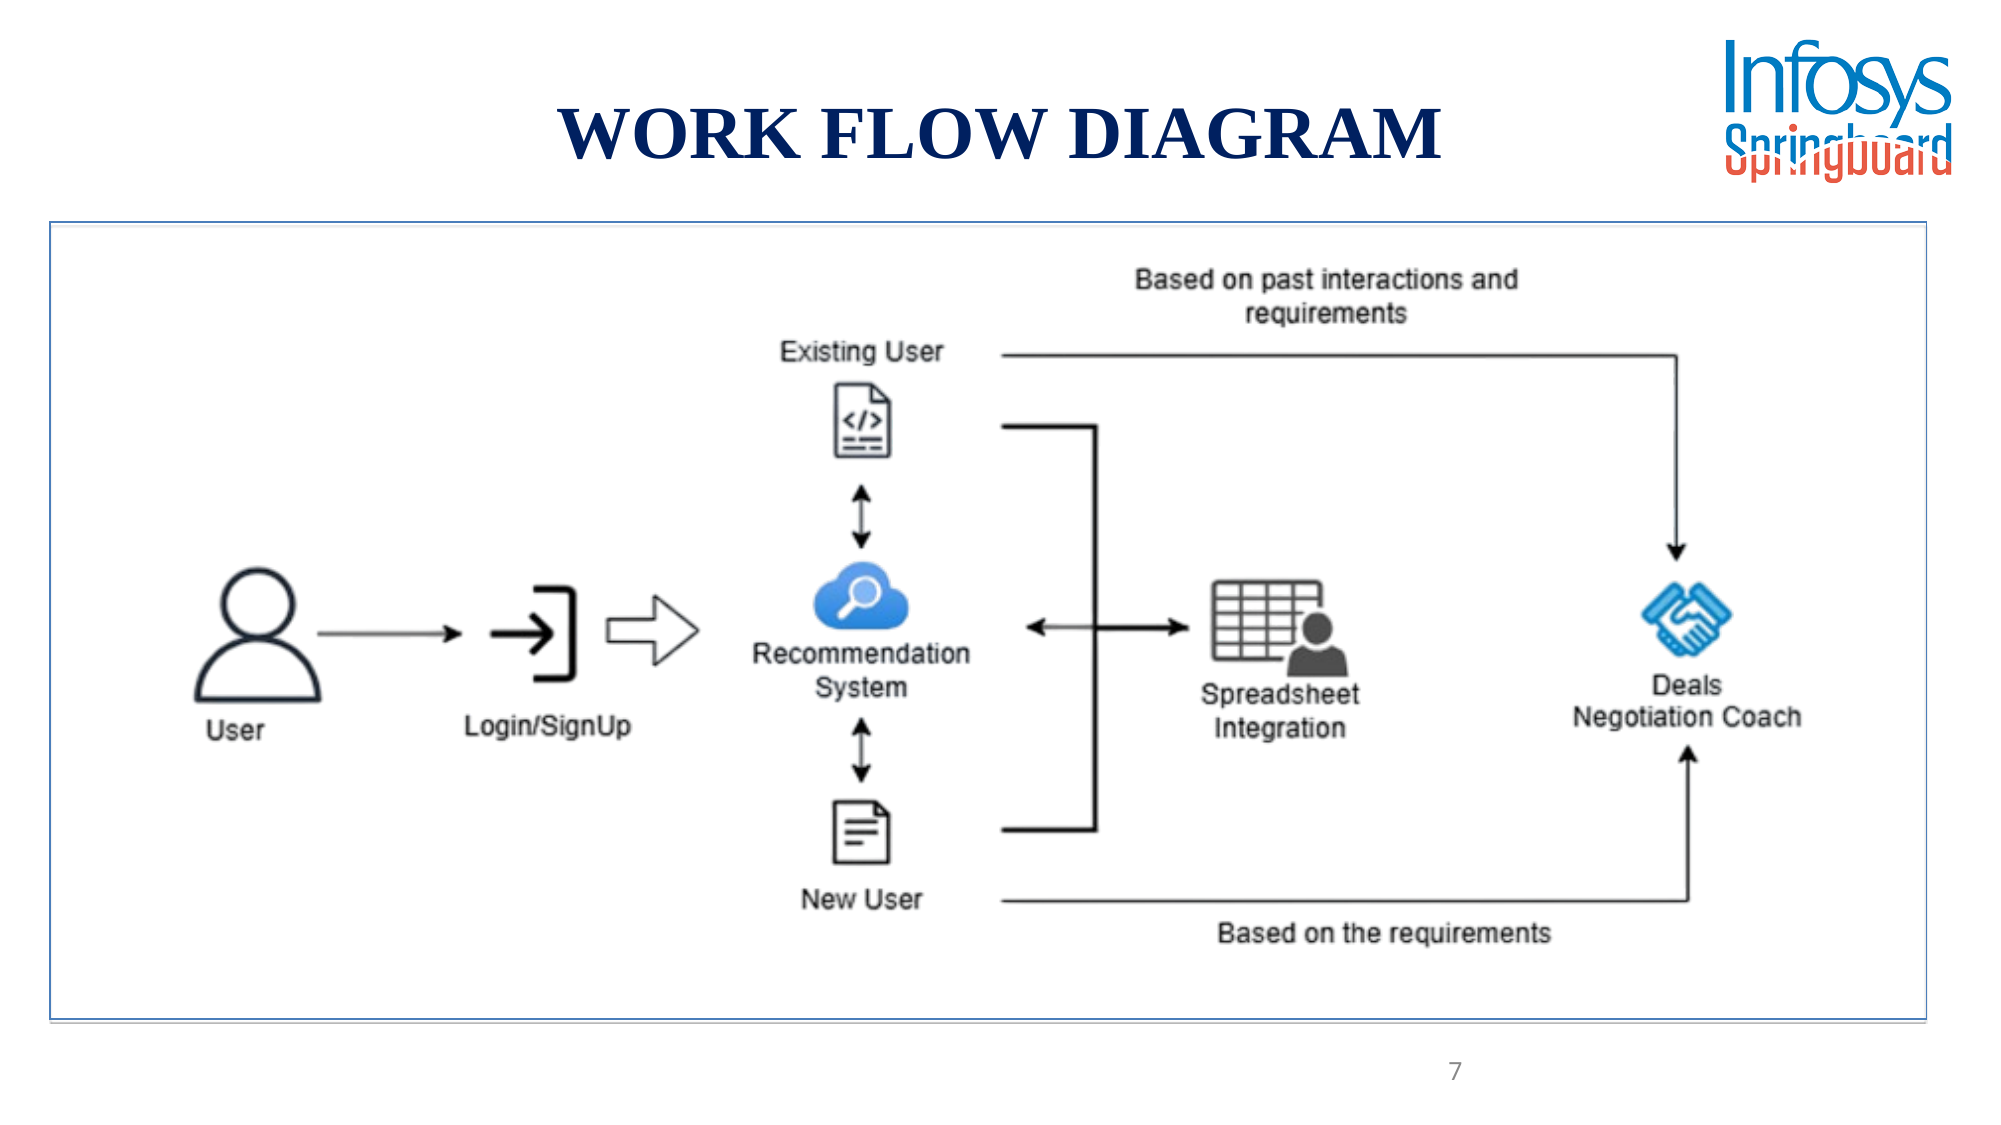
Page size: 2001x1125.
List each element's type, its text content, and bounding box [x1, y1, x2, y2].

text_box ‹#› [1433, 1042, 1900, 1103]
picture [1716, 35, 1960, 186]
text_box WORK FLOW DIAGRAM [99, 34, 1900, 221]
picture [155, 247, 1845, 991]
